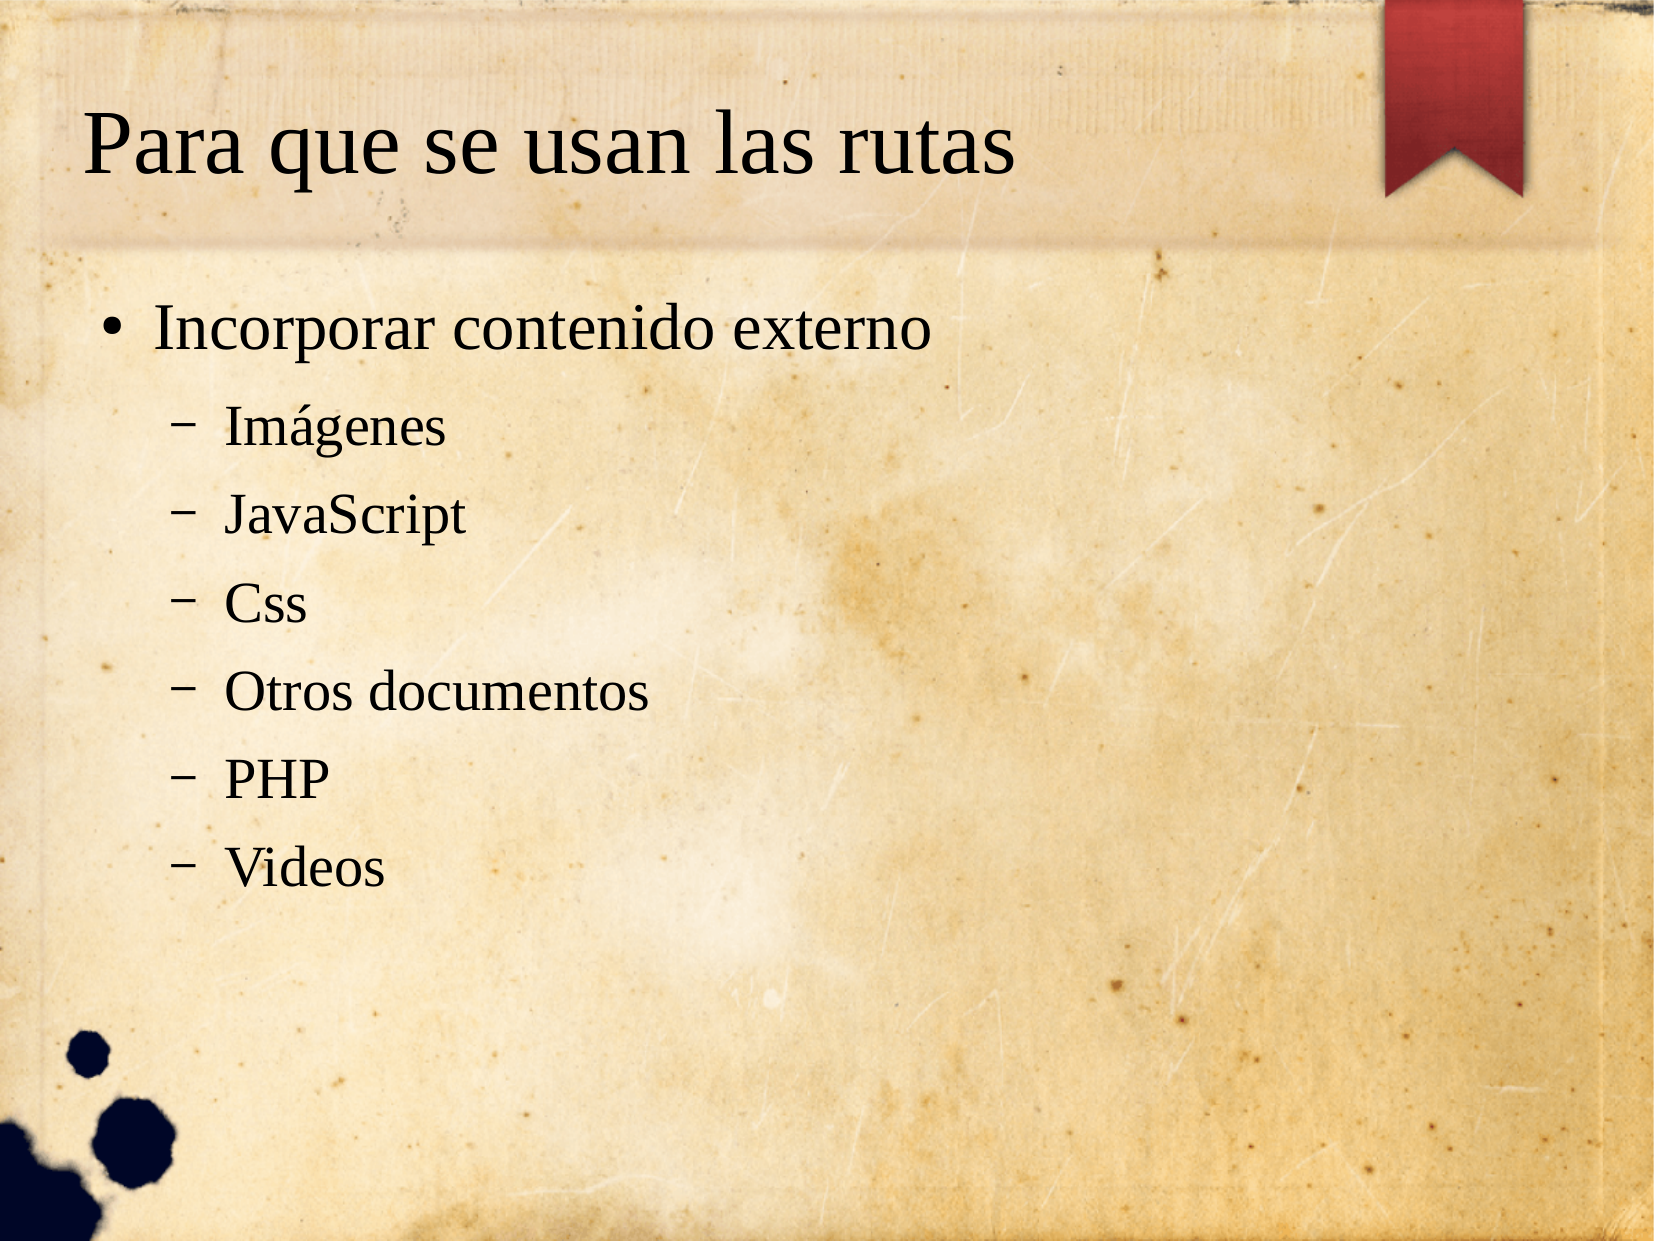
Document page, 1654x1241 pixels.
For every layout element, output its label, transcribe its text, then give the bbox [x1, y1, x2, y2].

list Incorporar contenido externo Imágenes JavaScript Css Otros documentos PHP Videos [82, 290, 1538, 1010]
picture [0, 0, 1654, 1241]
title Para que se usan las rutas [82, 49, 1347, 237]
